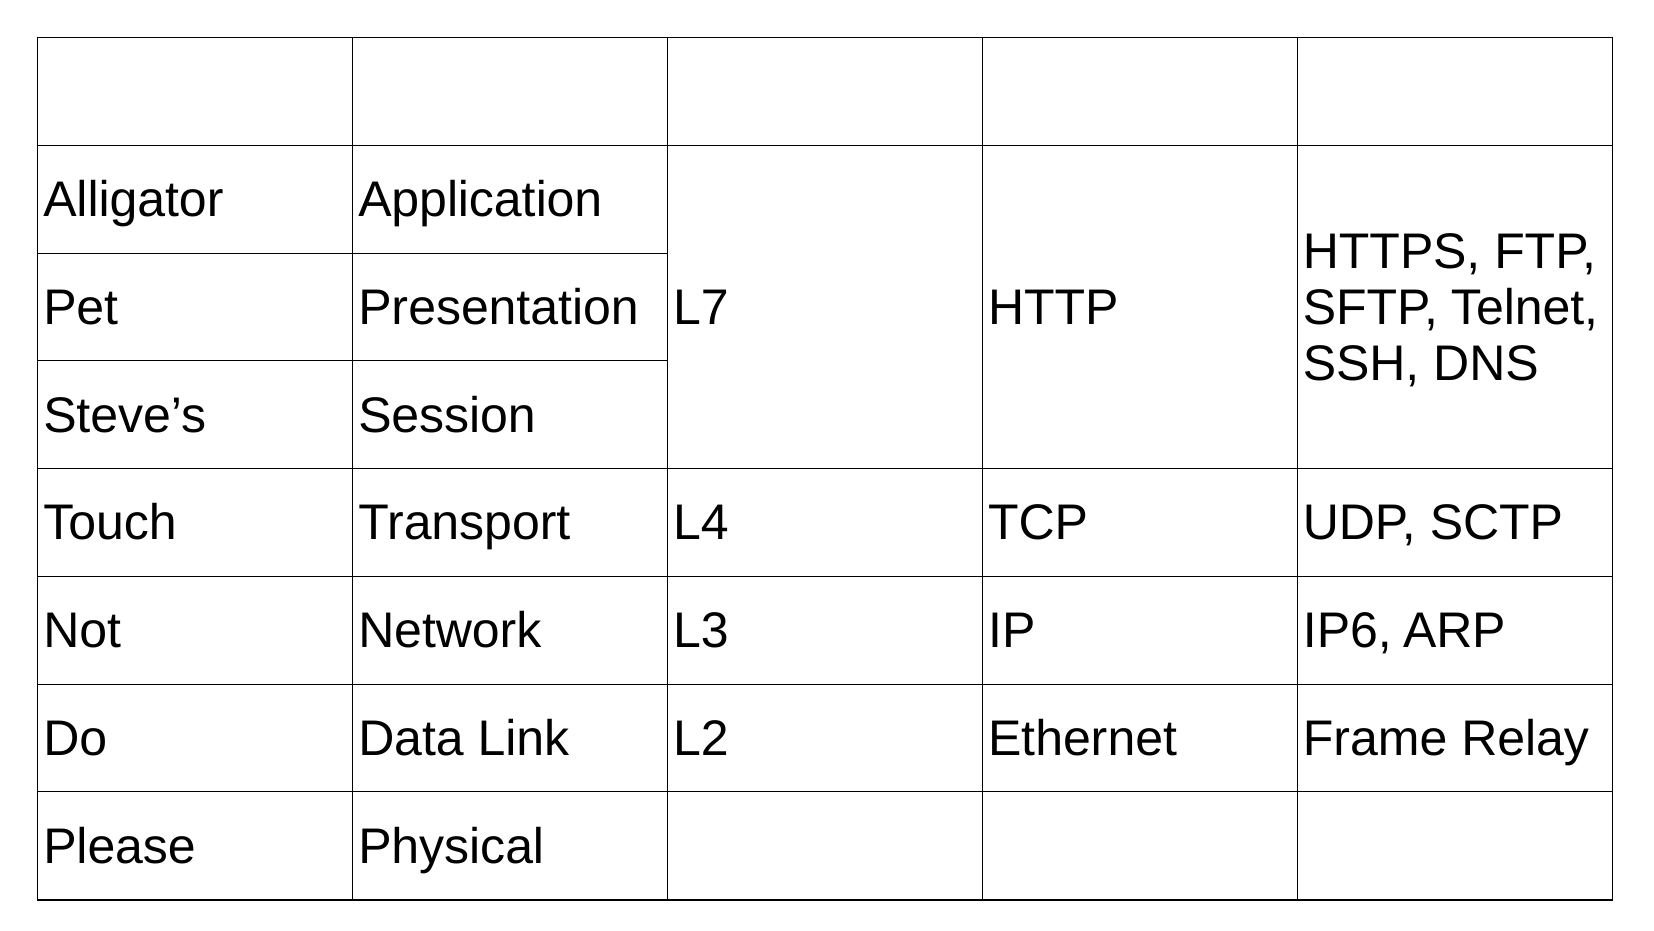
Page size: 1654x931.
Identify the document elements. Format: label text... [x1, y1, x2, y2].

table_cell Frame Relay [1298, 685, 1612, 791]
table_header [983, 38, 1297, 145]
table_cell L4 [668, 469, 982, 576]
table_cell Alligator [38, 146, 352, 253]
table_cell Steve’s [38, 361, 352, 468]
table_cell [983, 792, 1297, 899]
table_cell Transport [353, 469, 667, 576]
table_cell Ethernet [983, 685, 1297, 791]
table_cell Please [38, 792, 352, 899]
table_cell L3 [668, 577, 982, 684]
table_header [1298, 38, 1612, 145]
table_cell Data Link [353, 685, 667, 791]
table_cell UDP, SCTP [1298, 469, 1612, 576]
table_cell HTTP [983, 146, 1297, 468]
table_header [38, 38, 352, 145]
table_cell IP [983, 577, 1297, 684]
table_cell IP6, ARP [1298, 577, 1612, 684]
table_cell L7 [668, 146, 982, 468]
table_cell [668, 792, 982, 899]
table_cell Physical [353, 792, 667, 899]
table_header [353, 38, 667, 145]
table_cell Touch [38, 469, 352, 576]
table_cell Session [353, 361, 667, 468]
table_cell Presentation [353, 254, 667, 360]
table_cell TCP [983, 469, 1297, 576]
table_cell Network [353, 577, 667, 684]
table_cell HTTPS, FTP, SFTP, Telnet, SSH, DNS [1298, 146, 1612, 468]
table_cell Pet [38, 254, 352, 360]
table_cell Do [38, 685, 352, 791]
table_cell [1298, 792, 1612, 899]
table_cell L2 [668, 685, 982, 791]
table_header [668, 38, 982, 145]
table_cell Not [38, 577, 352, 684]
table_cell Application [353, 146, 667, 253]
